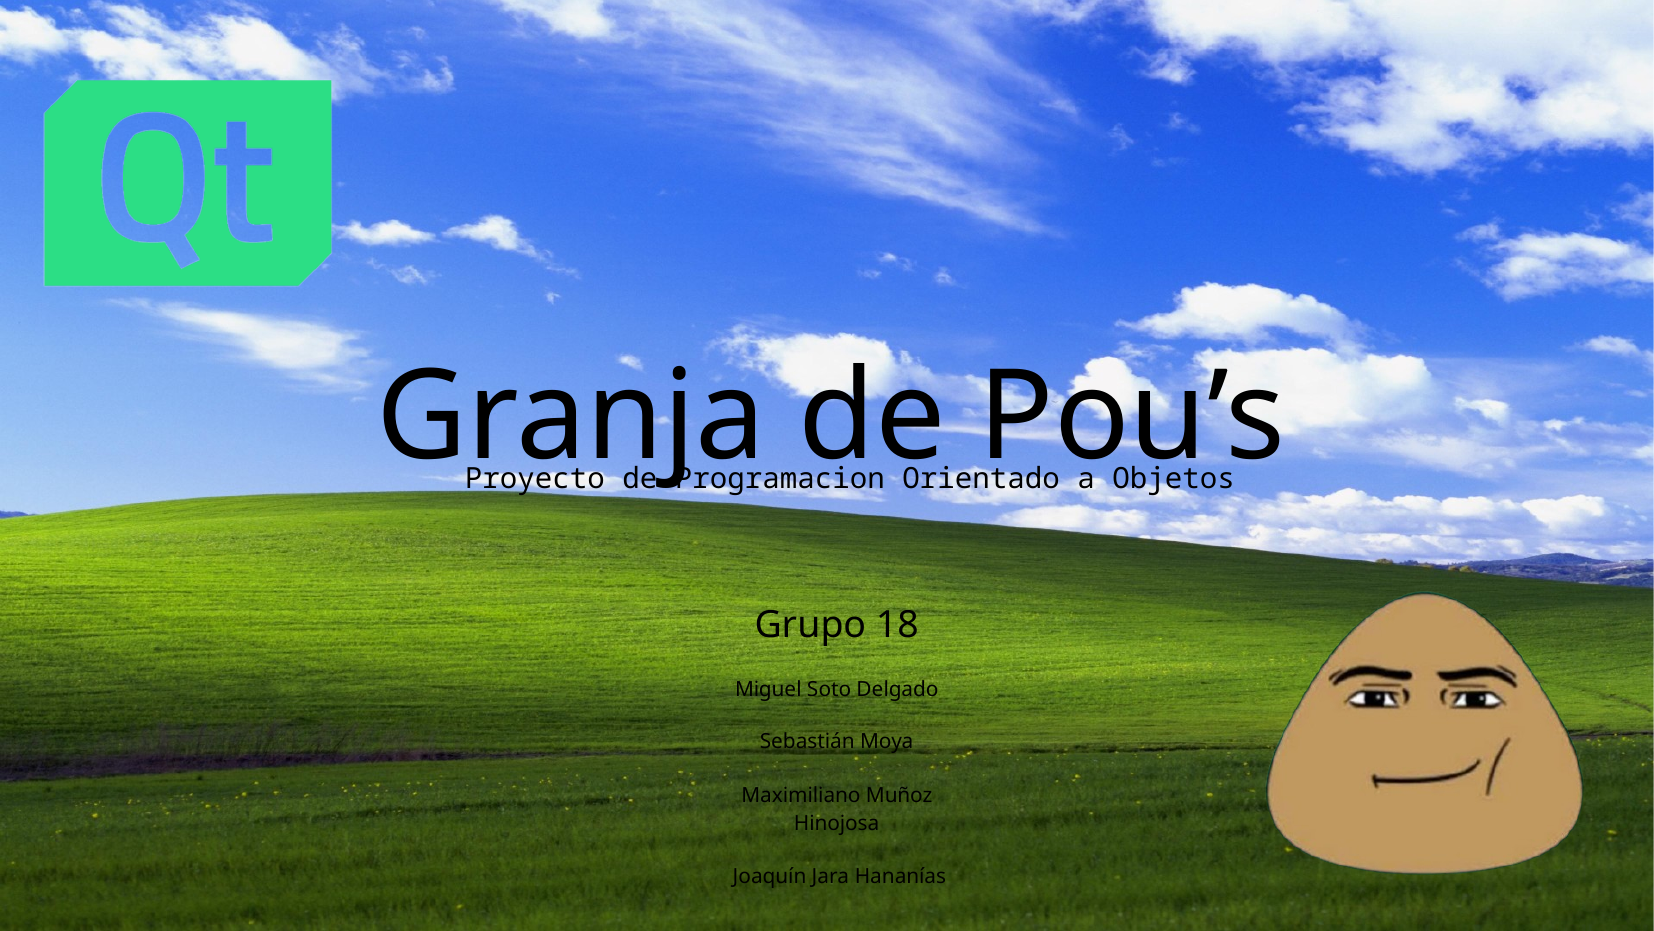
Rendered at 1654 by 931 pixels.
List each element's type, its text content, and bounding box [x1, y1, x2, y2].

picture [0, 0, 1654, 931]
title Granja de Pou’s [86, 332, 1576, 488]
text_box Grupo 18 Miguel Soto Delgado Sebastián Moya Maximiliano Muñoz Hinojosa Joaquín Jara Hananías [712, 590, 976, 921]
text_box Proyecto de Programacion Orientado a Objetos [450, 450, 1276, 509]
